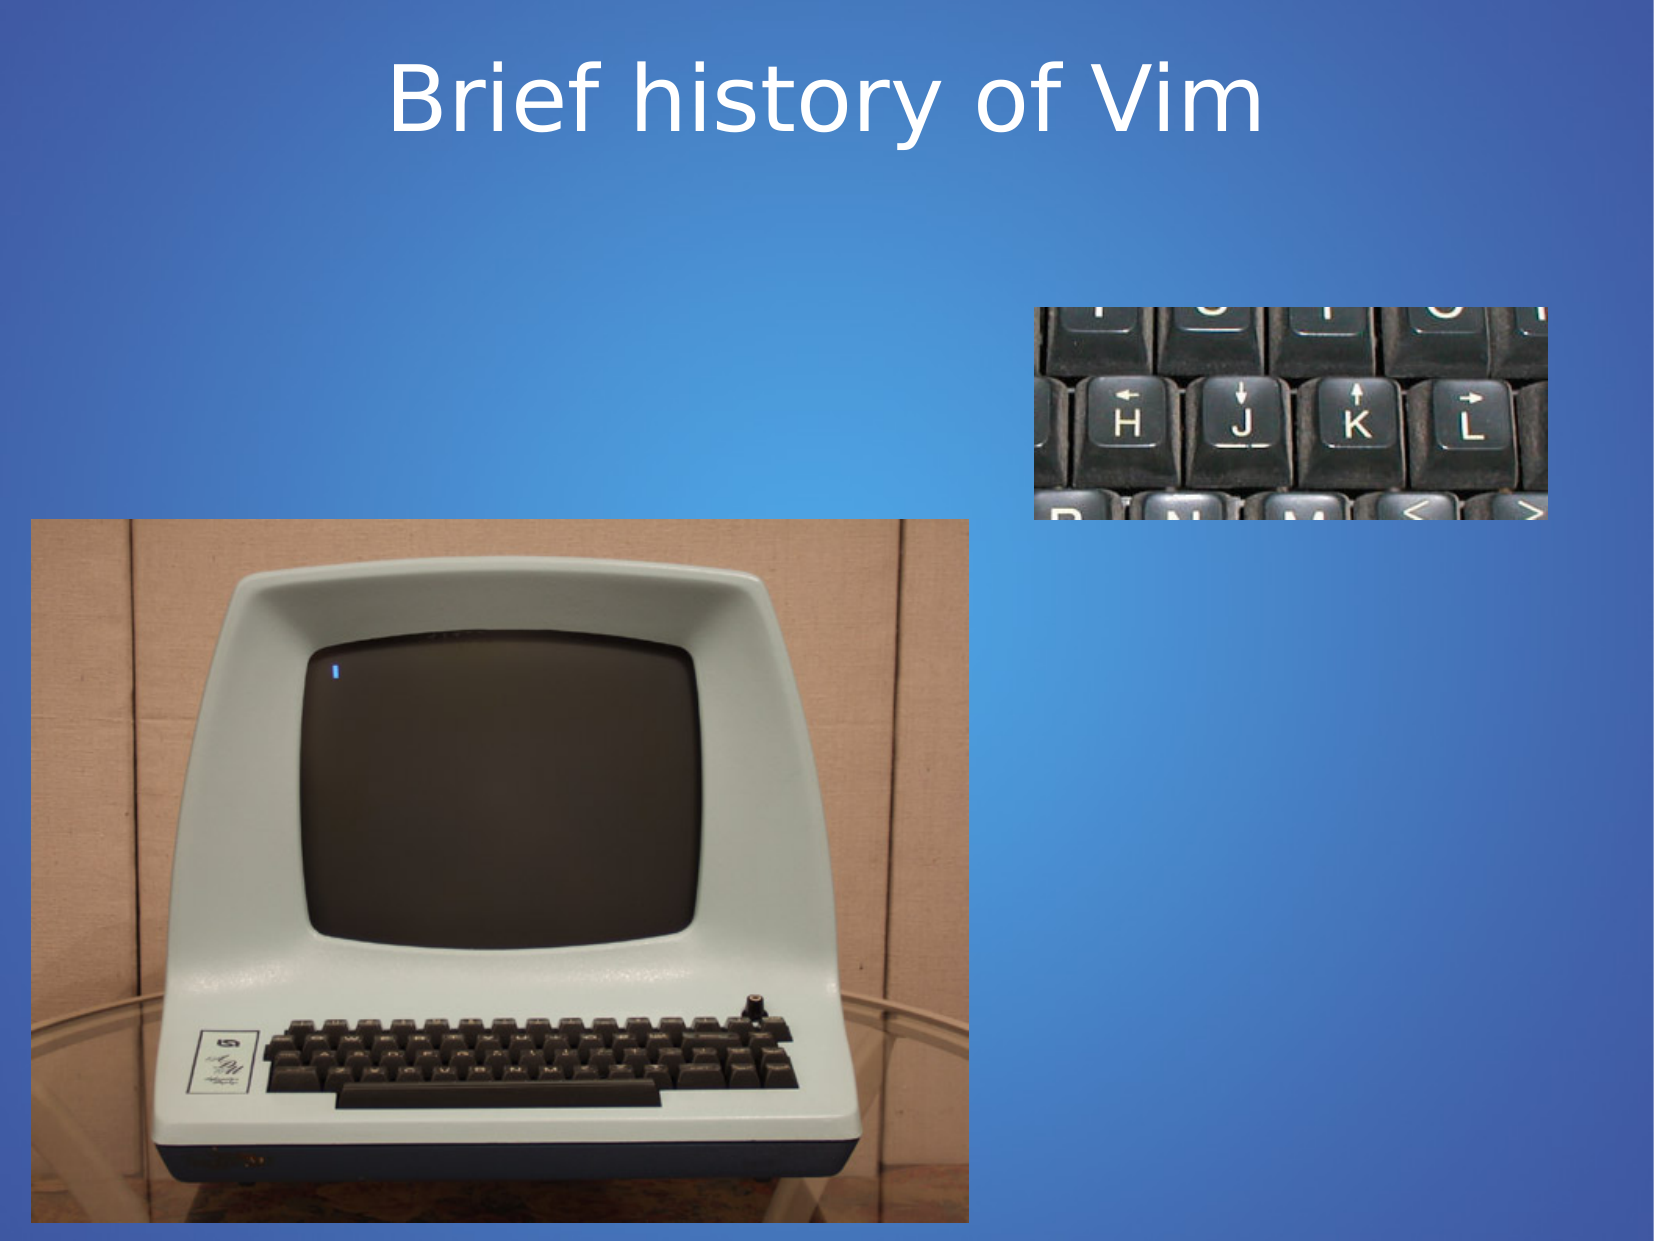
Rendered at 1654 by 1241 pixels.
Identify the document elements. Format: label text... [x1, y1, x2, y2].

title Brief history of Vim [82, 23, 1571, 175]
picture [0, 0, 1654, 1241]
